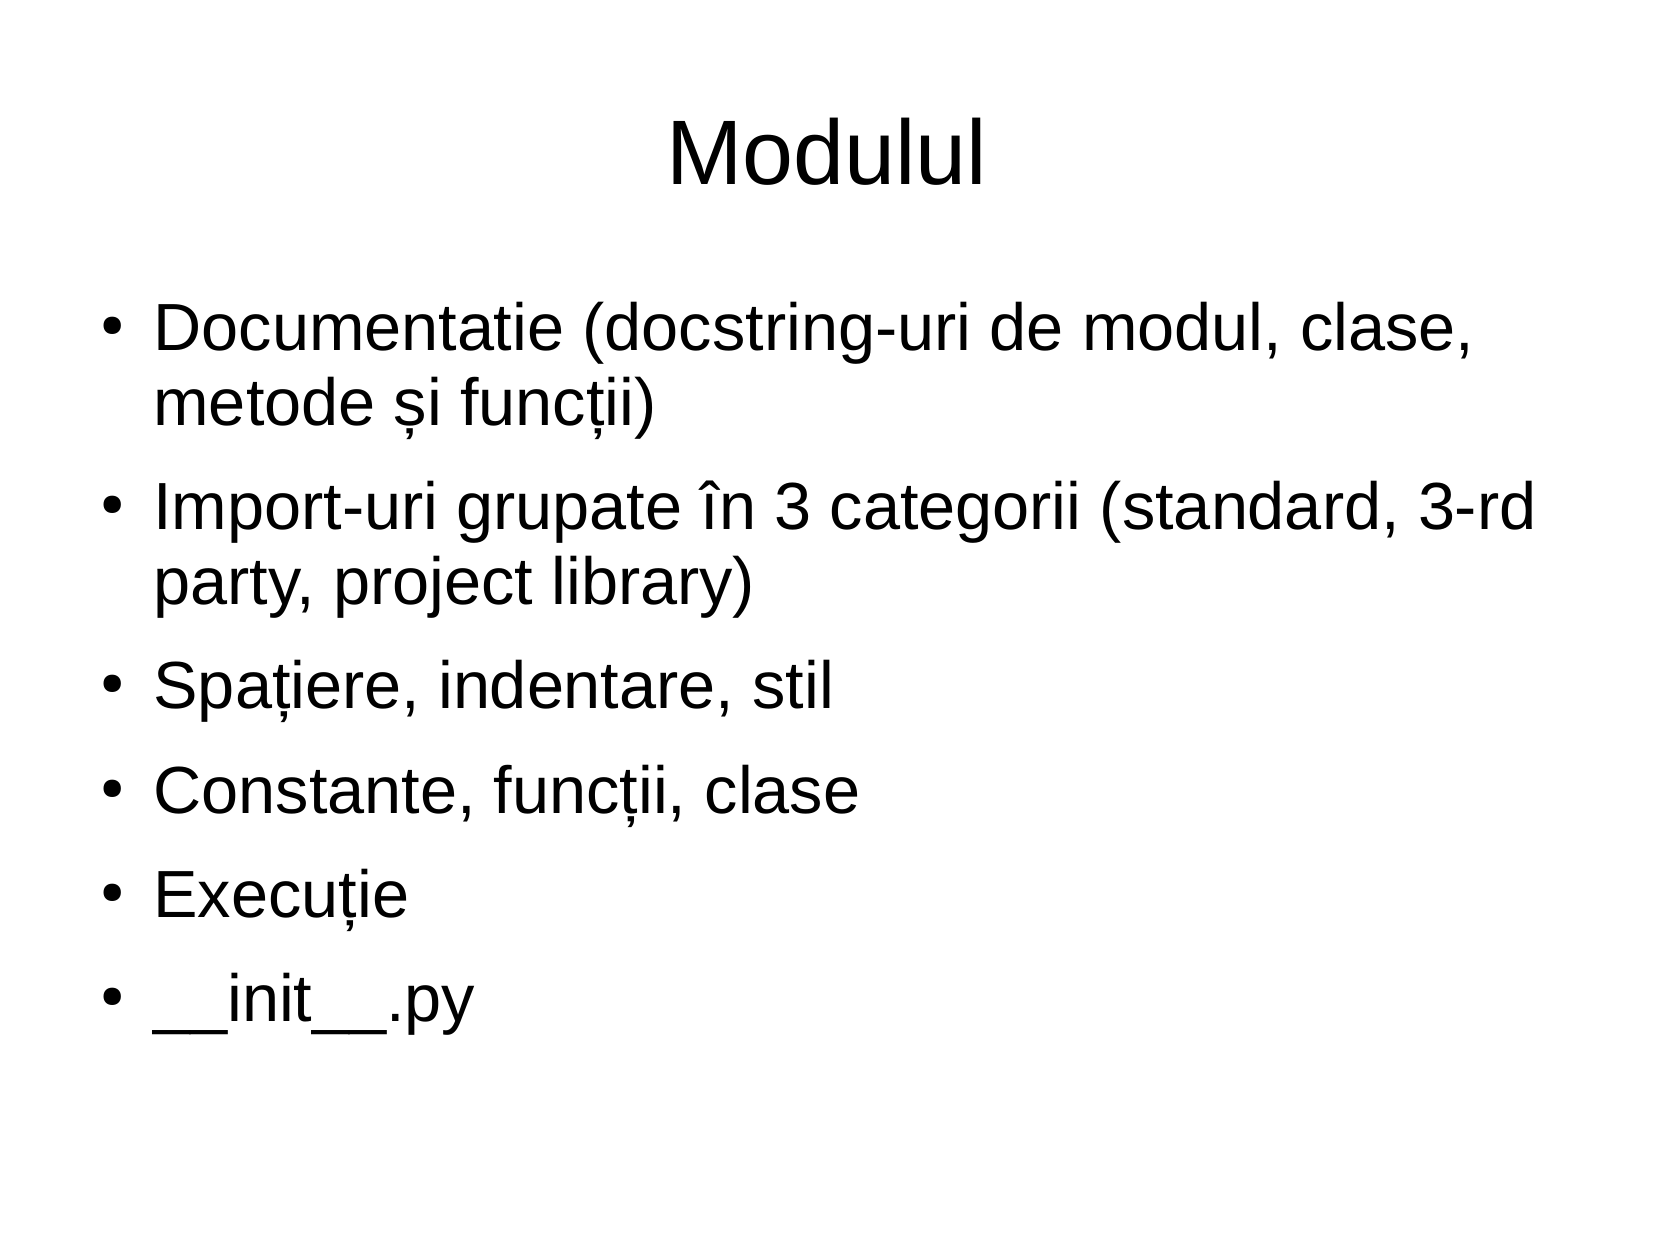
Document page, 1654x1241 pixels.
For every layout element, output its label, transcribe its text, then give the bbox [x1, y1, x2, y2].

list Documentatie (docstring-uri de modul, clase, metode și funcții) Import-uri grupate în 3 categorii (standard, 3-rd party, project library) Spațiere, indentare, stil Constante, funcții, clase Execuție __init__.py [82, 290, 1571, 1096]
title Modulul [82, 49, 1571, 257]
